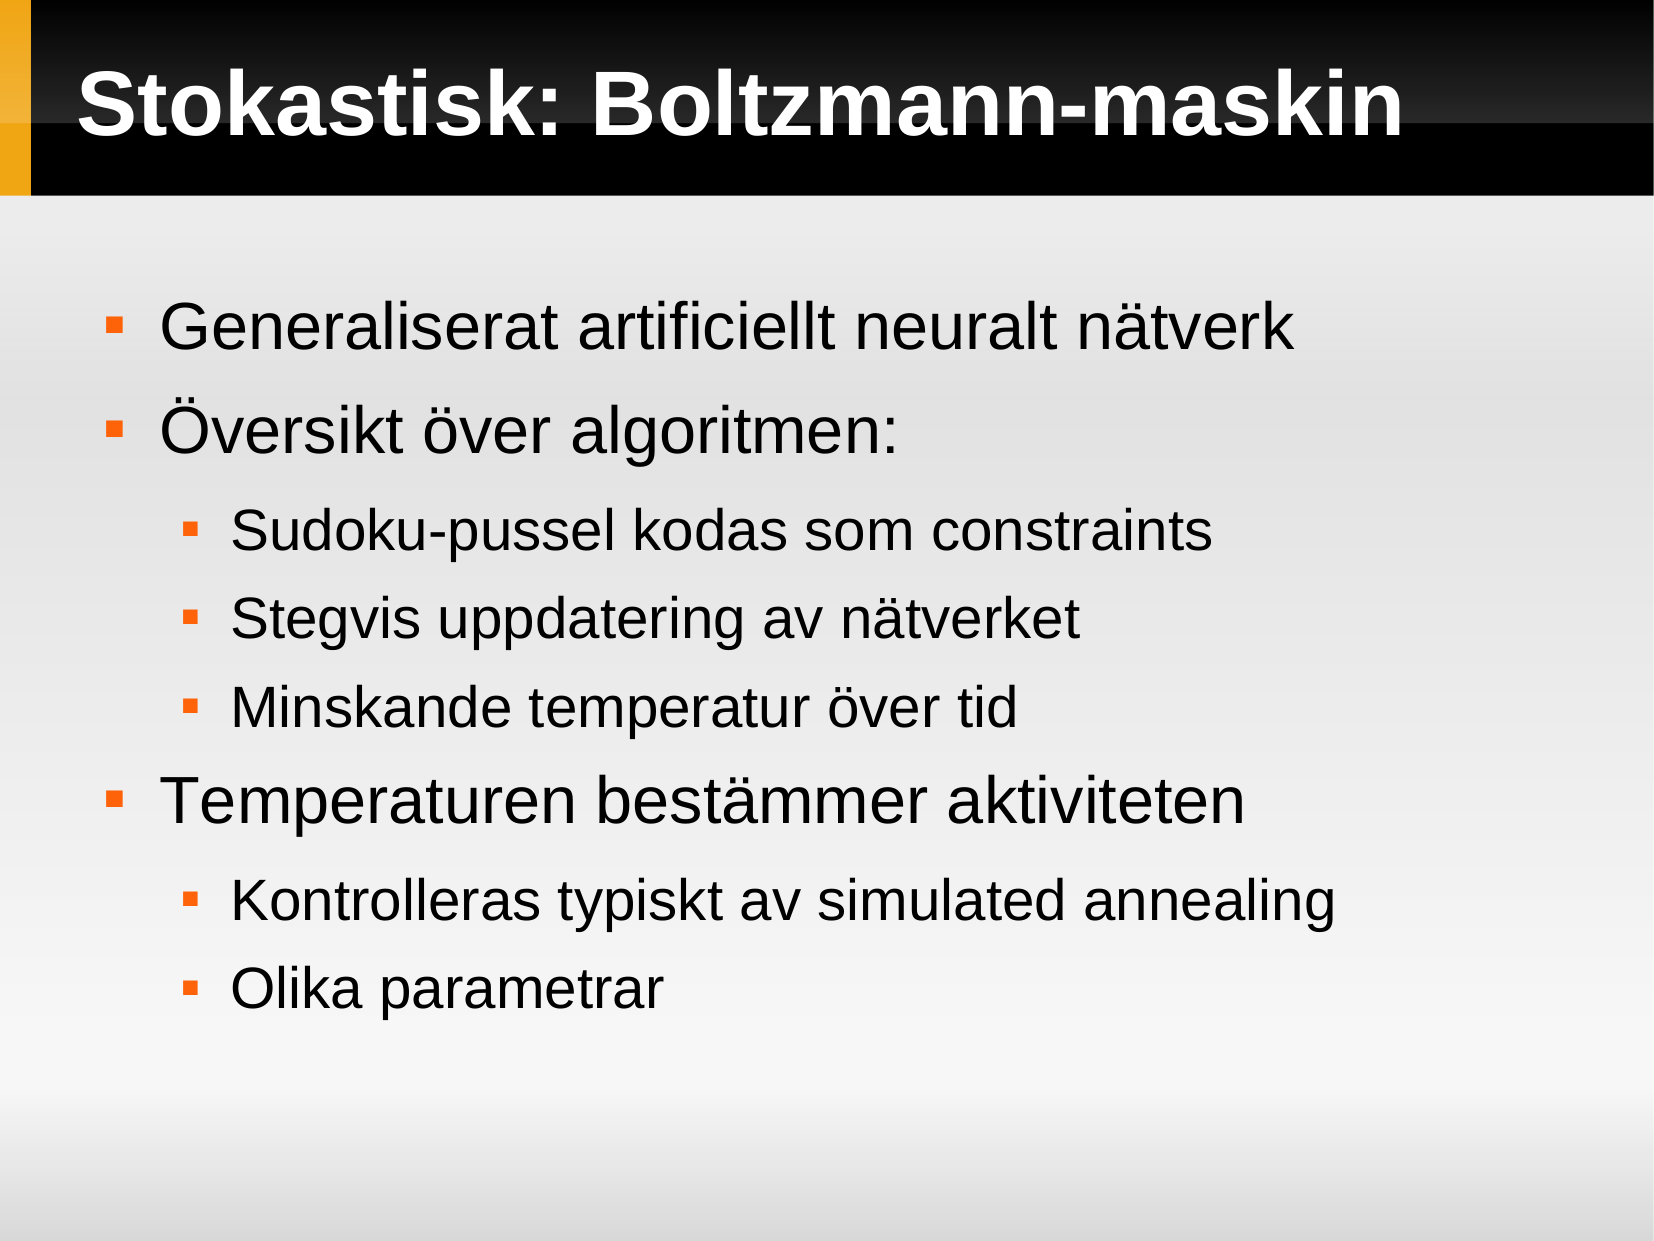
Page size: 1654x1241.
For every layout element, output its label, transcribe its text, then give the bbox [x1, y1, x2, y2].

picture [0, 0, 1654, 1241]
list Generaliserat artificiellt neuralt nätverk Översikt över algoritmen: Sudoku-pussel kodas som constraints Stegvis uppdatering av nätverket Minskande temperatur över tid Temperaturen bestämmer aktiviteten Kontrolleras typiskt av simulated annealing Olika parametrar [88, 288, 1577, 1093]
title Stokastisk: Boltzmann-maskin [76, 7, 1565, 200]
